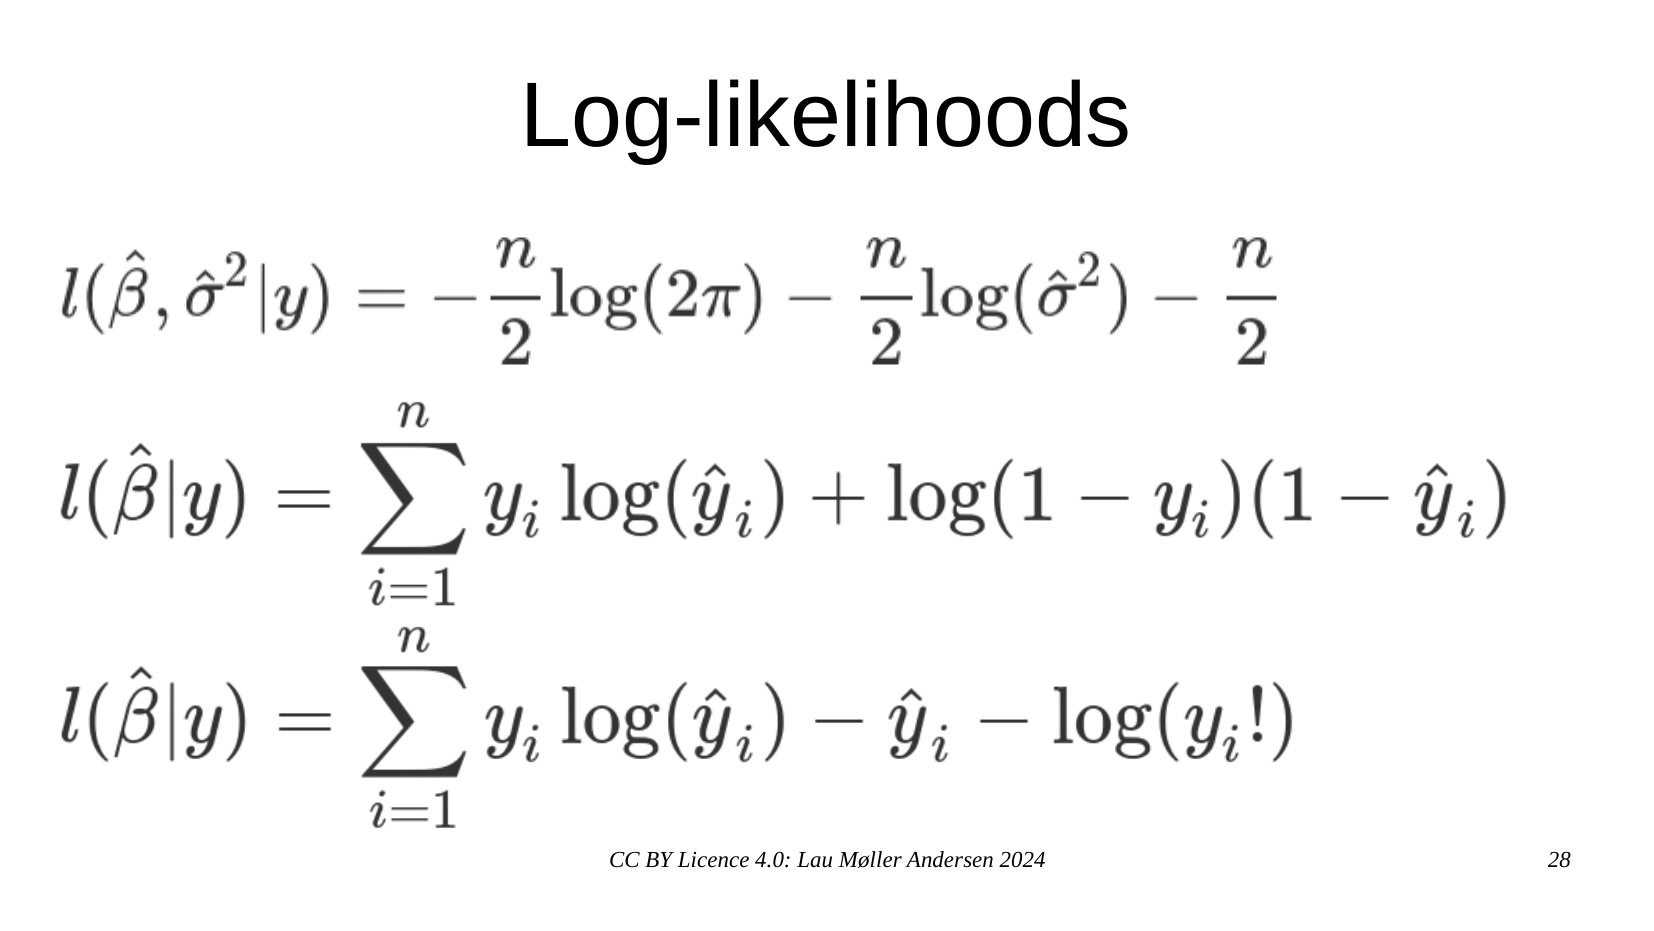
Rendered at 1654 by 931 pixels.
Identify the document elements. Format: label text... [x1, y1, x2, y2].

picture [59, 618, 1300, 839]
title Log-likelihoods [82, 37, 1571, 193]
picture [58, 393, 1512, 615]
picture [35, 236, 1583, 367]
